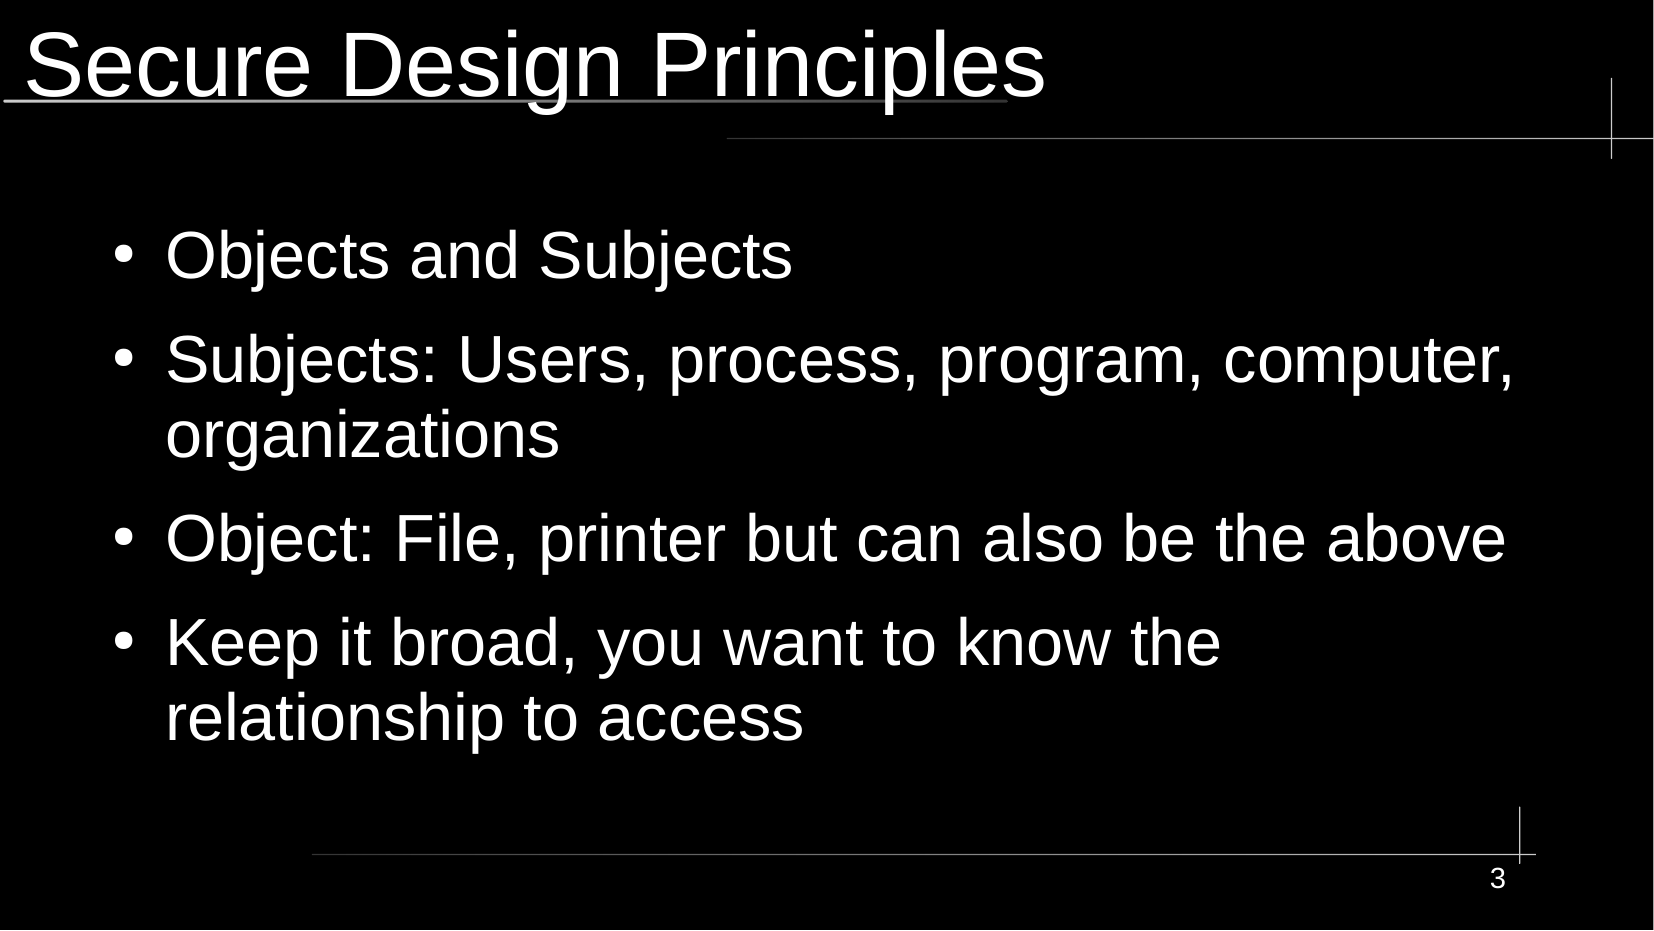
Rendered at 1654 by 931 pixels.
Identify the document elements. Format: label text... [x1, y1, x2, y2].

title Secure Design Principles [23, 11, 1589, 119]
list Objects and Subjects Subjects: Users, process, program, computer, organizations Object: File, printer but can also be the above Keep it broad, you want to know the relationship to access [94, 217, 1583, 851]
